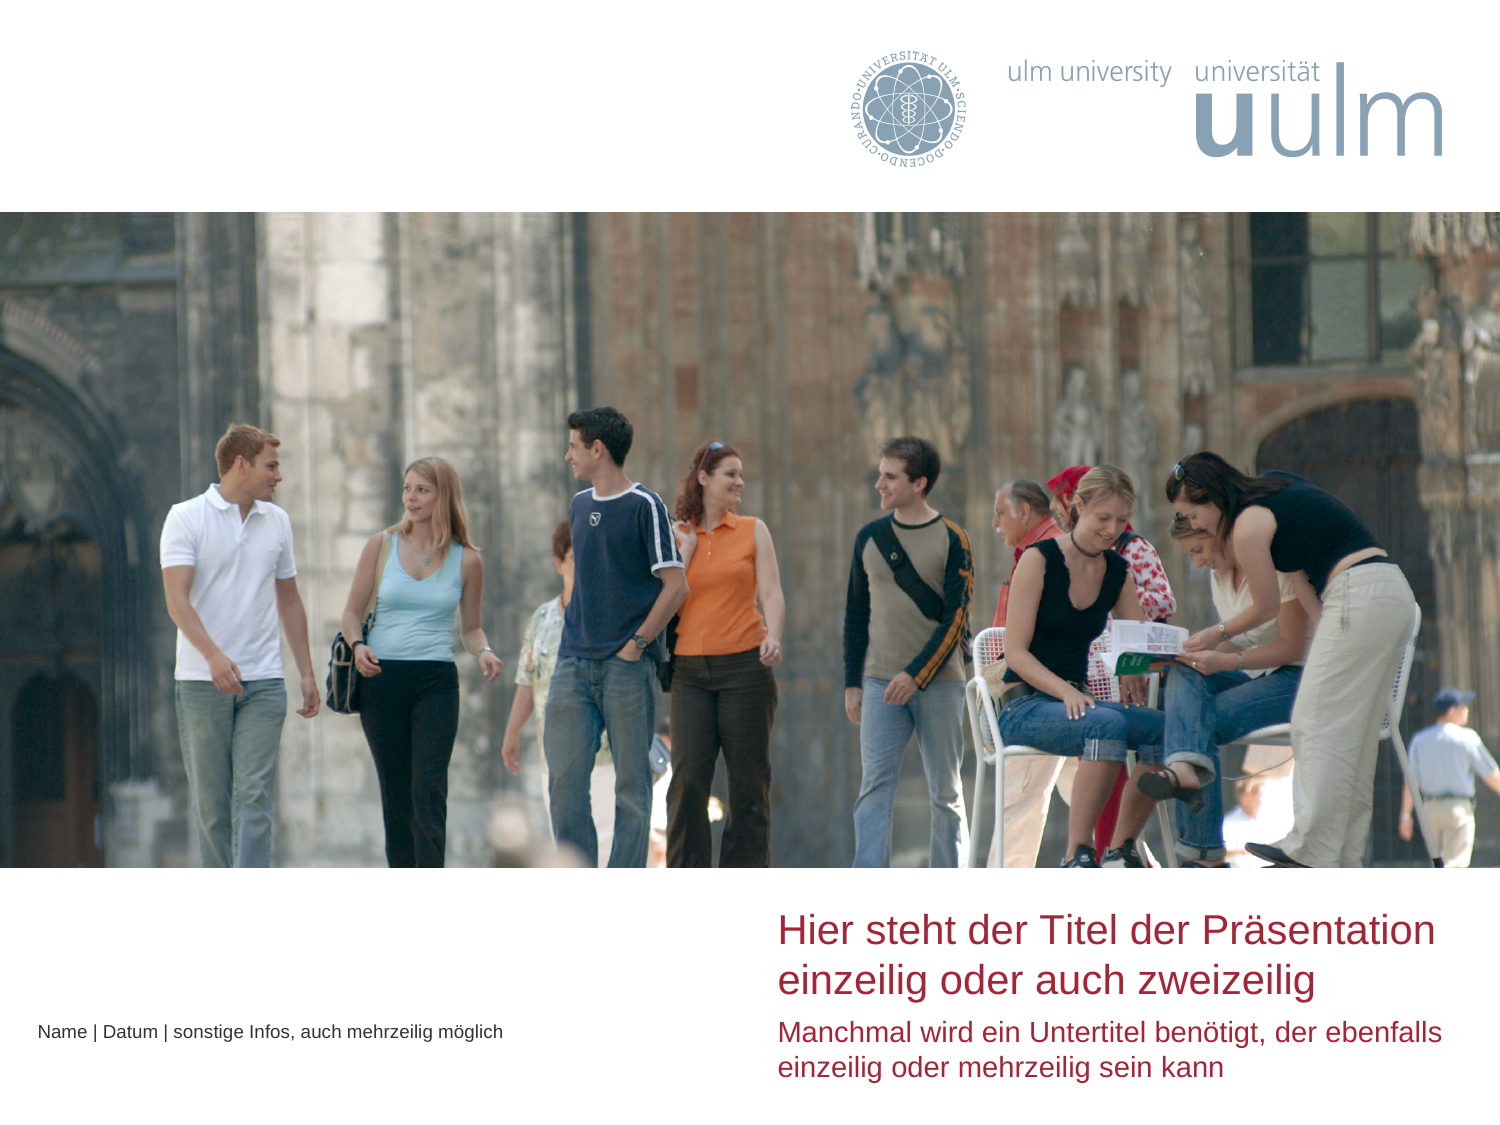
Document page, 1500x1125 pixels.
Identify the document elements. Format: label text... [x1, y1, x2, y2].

text_box Hier steht der Titel der Präsentation einzeilig oder auch zweizeilig Manchmal wird ein Untertitel benötigt, der ebenfalls einzeilig oder mehrzeilig sein kann [777, 902, 1453, 1084]
picture [0, 212, 1500, 868]
text_box Name | Datum | sonstige Infos, auch mehrzeilig möglich [37, 1017, 513, 1043]
picture [851, 51, 1442, 167]
